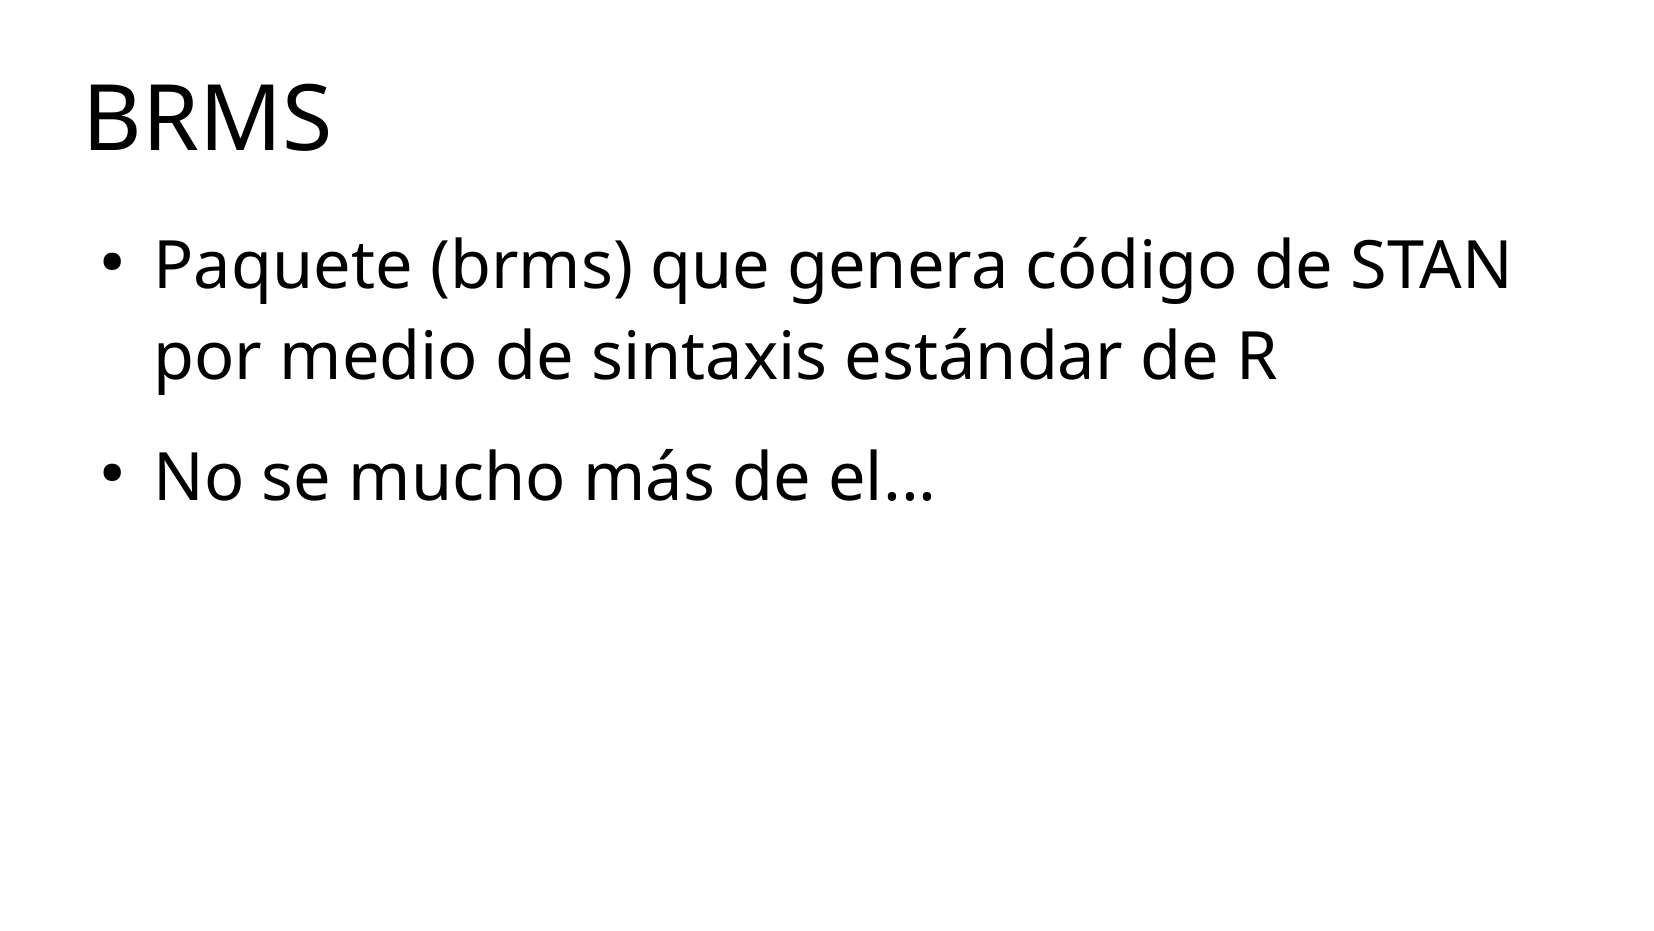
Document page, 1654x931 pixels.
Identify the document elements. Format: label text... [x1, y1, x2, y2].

list Paquete (brms) que genera código de STAN por medio de sintaxis estándar de R No se mucho más de el... [82, 217, 1571, 758]
title BRMS [82, 37, 1571, 193]
